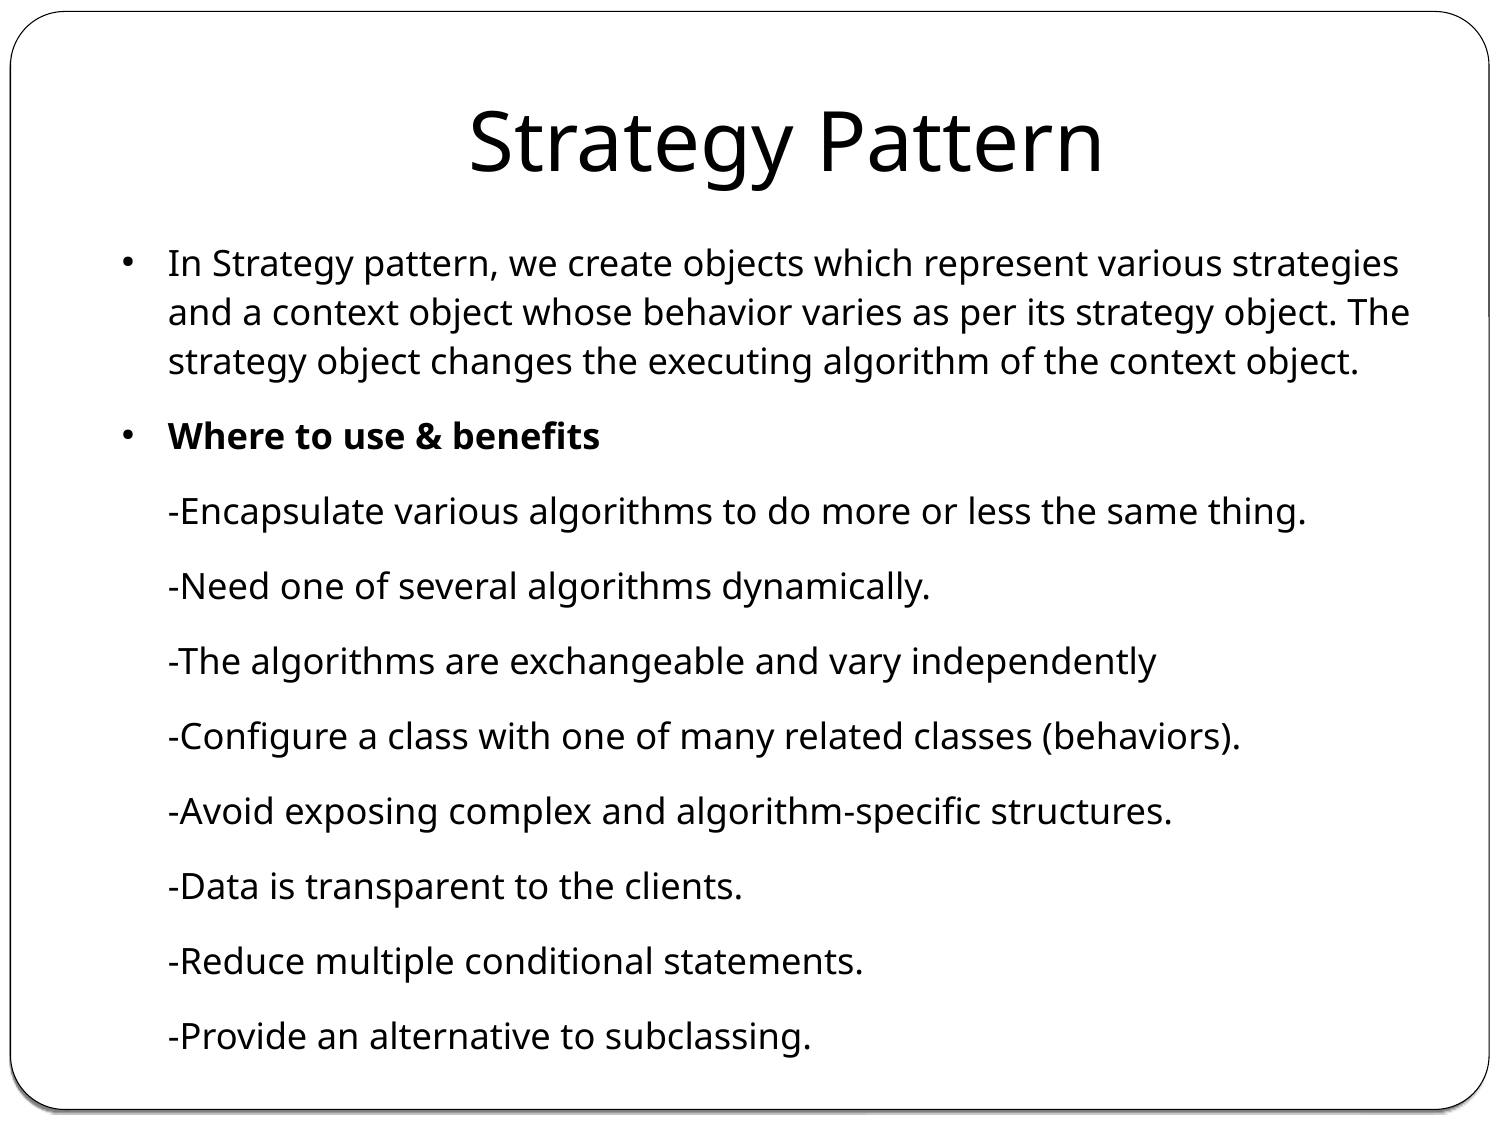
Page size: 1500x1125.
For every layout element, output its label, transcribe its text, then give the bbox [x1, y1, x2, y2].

title Strategy Pattern [150, 45, 1425, 233]
list In Strategy pattern, we create objects which represent various strategies and a context object whose behavior varies as per its strategy object. The strategy object changes the executing algorithm of the context object. Where to use & benefits -Encapsulate various algorithms to do more or less the same thing. -Need one of several algorithms dynamically. -The algorithms are exchangeable and vary independently -Configure a class with one of many related classes (behaviors). -Avoid exposing complex and algorithm-specific structures. -Data is transparent to the clients. -Reduce multiple conditional statements. -Provide an alternative to subclassing. [106, 237, 1425, 1075]
